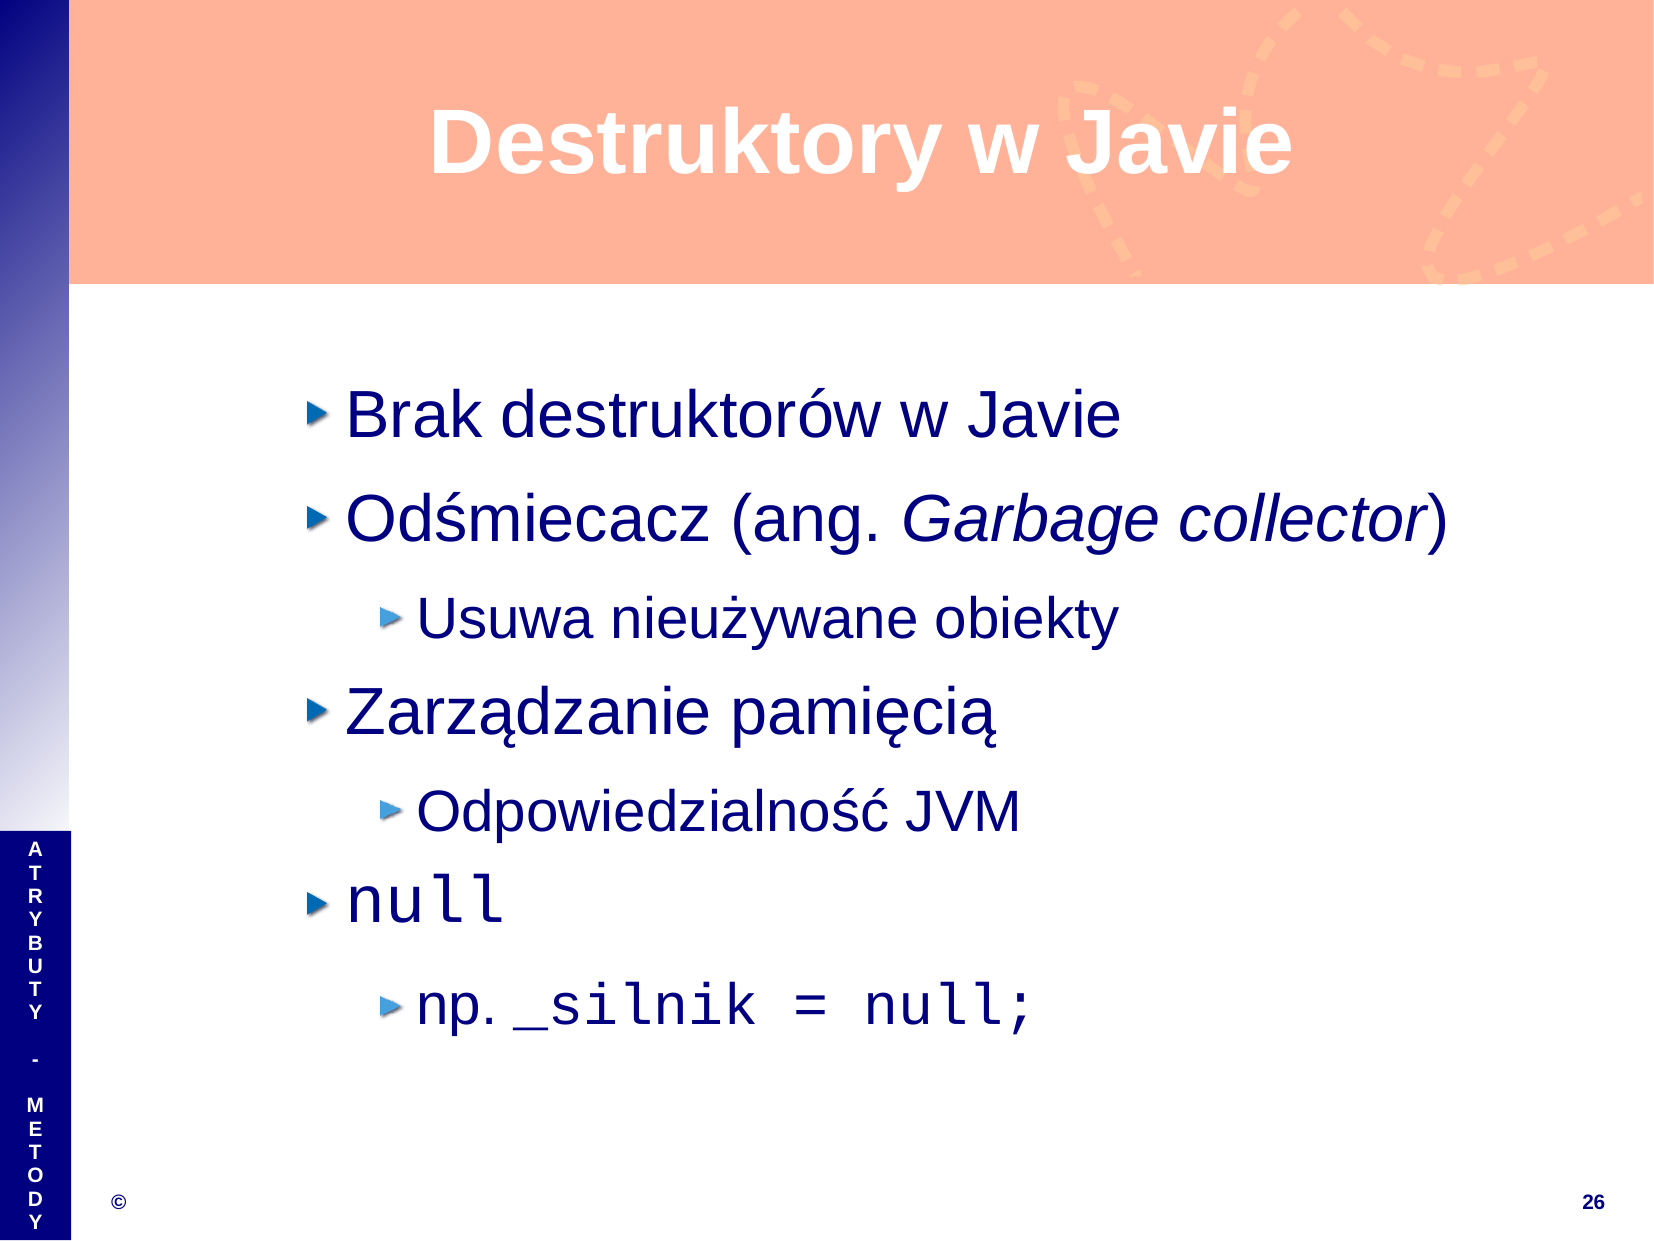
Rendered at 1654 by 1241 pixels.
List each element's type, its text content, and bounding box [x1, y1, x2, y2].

title Destruktory w Javie [70, 37, 1654, 246]
text_box A T R Y B U T Y - M E T O D Y [0, 830, 71, 1241]
list Brak destruktorów w Javie Odśmiecacz (ang. Garbage collector) Usuwa nieużywane obiekty Zarządzanie pamięcią Odpowiedzialność JVM null np. _silnik = null; [274, 377, 1450, 1043]
